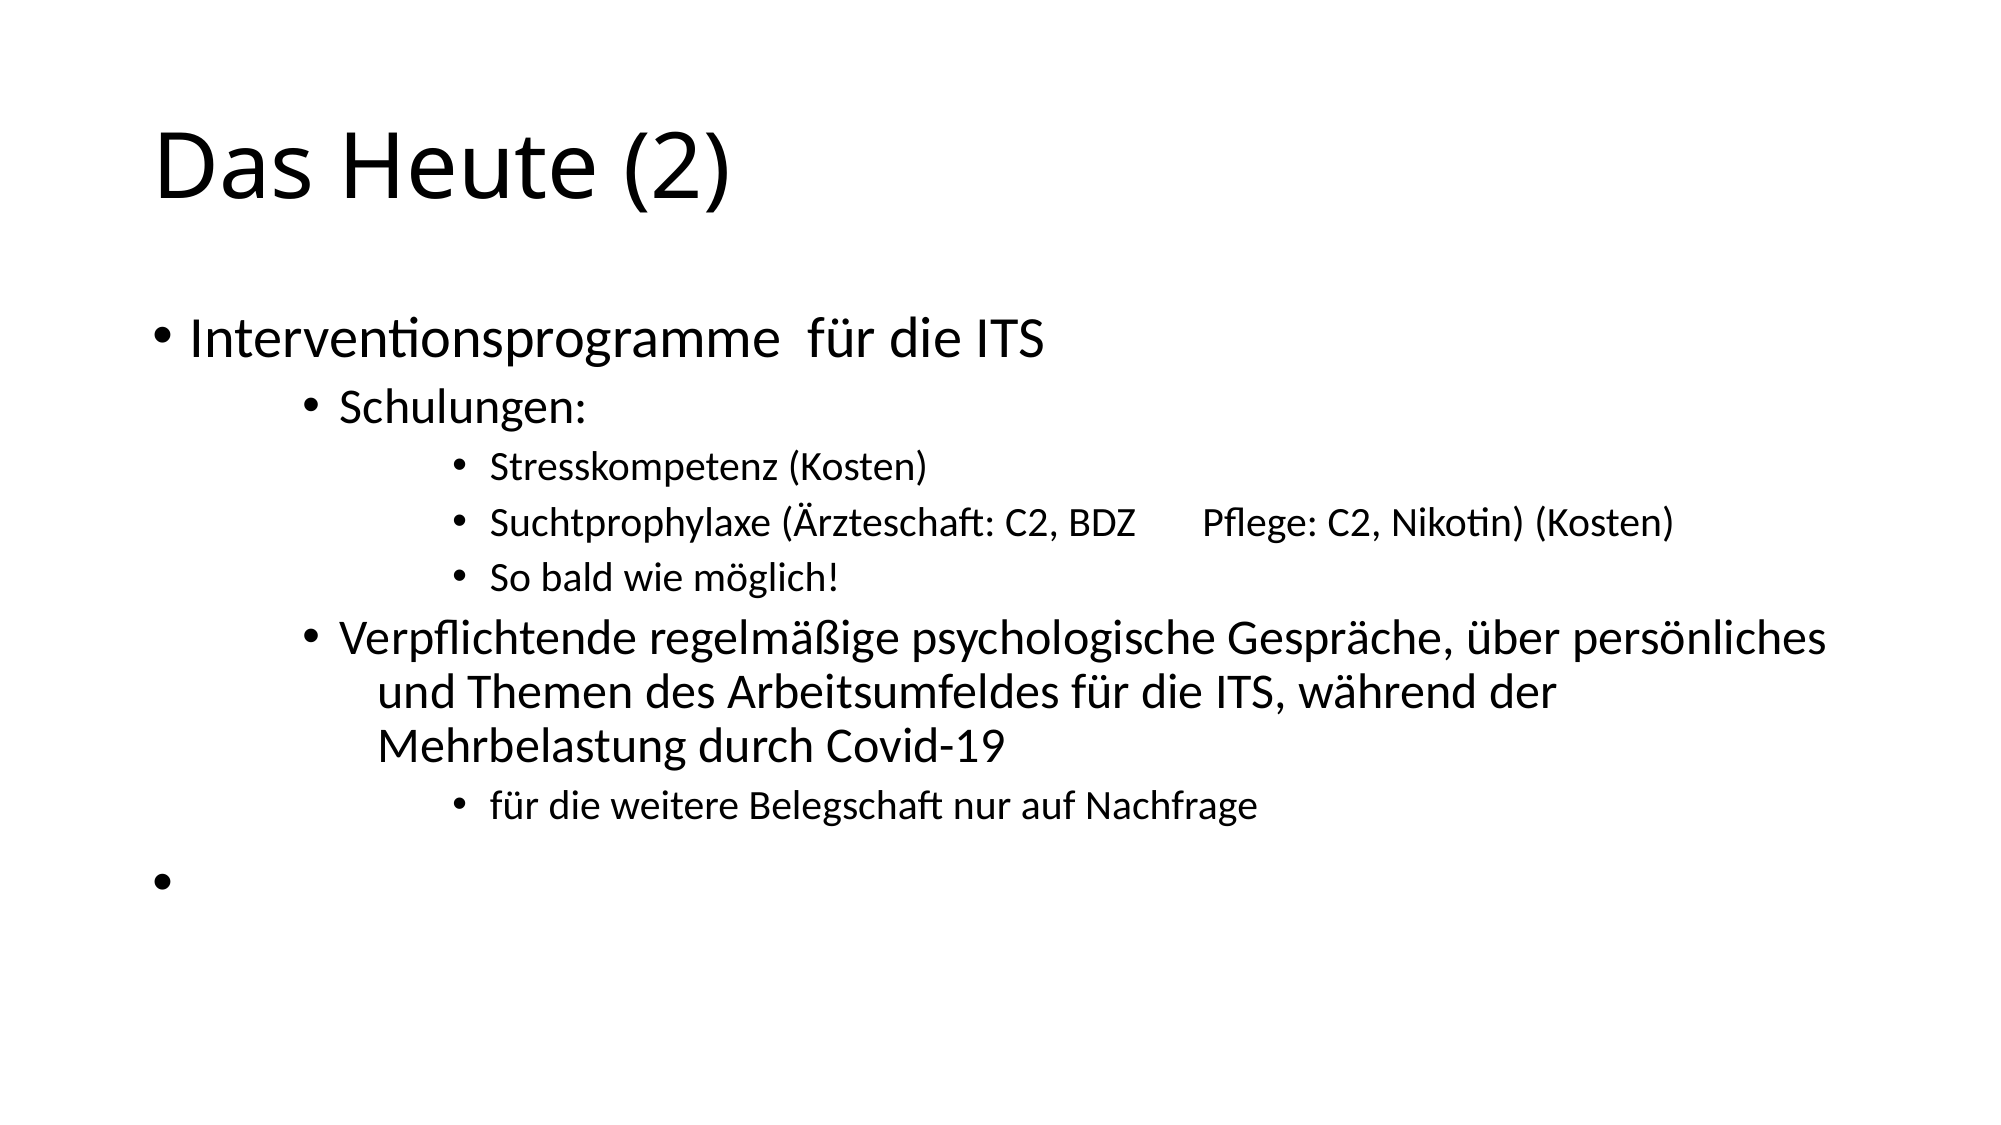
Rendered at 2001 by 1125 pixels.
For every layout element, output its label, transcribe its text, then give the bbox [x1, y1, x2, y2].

title Das Heute (2) [137, 59, 1863, 278]
list Interventionsprogramme für die ITS Schulungen: Stresskompetenz (Kosten) Suchtprophylaxe (Ärzteschaft: C2, BDZ Pflege: C2, Nikotin) (Kosten) So bald wie möglich! Verpflichtende regelmäßige psychologische Gespräche, über persönliches und Themen des Arbeitsumfeldes für die ITS, während der Mehrbelastung durch Covid-19 für die weitere Belegschaft nur auf Nachfrage [137, 299, 1863, 1014]
